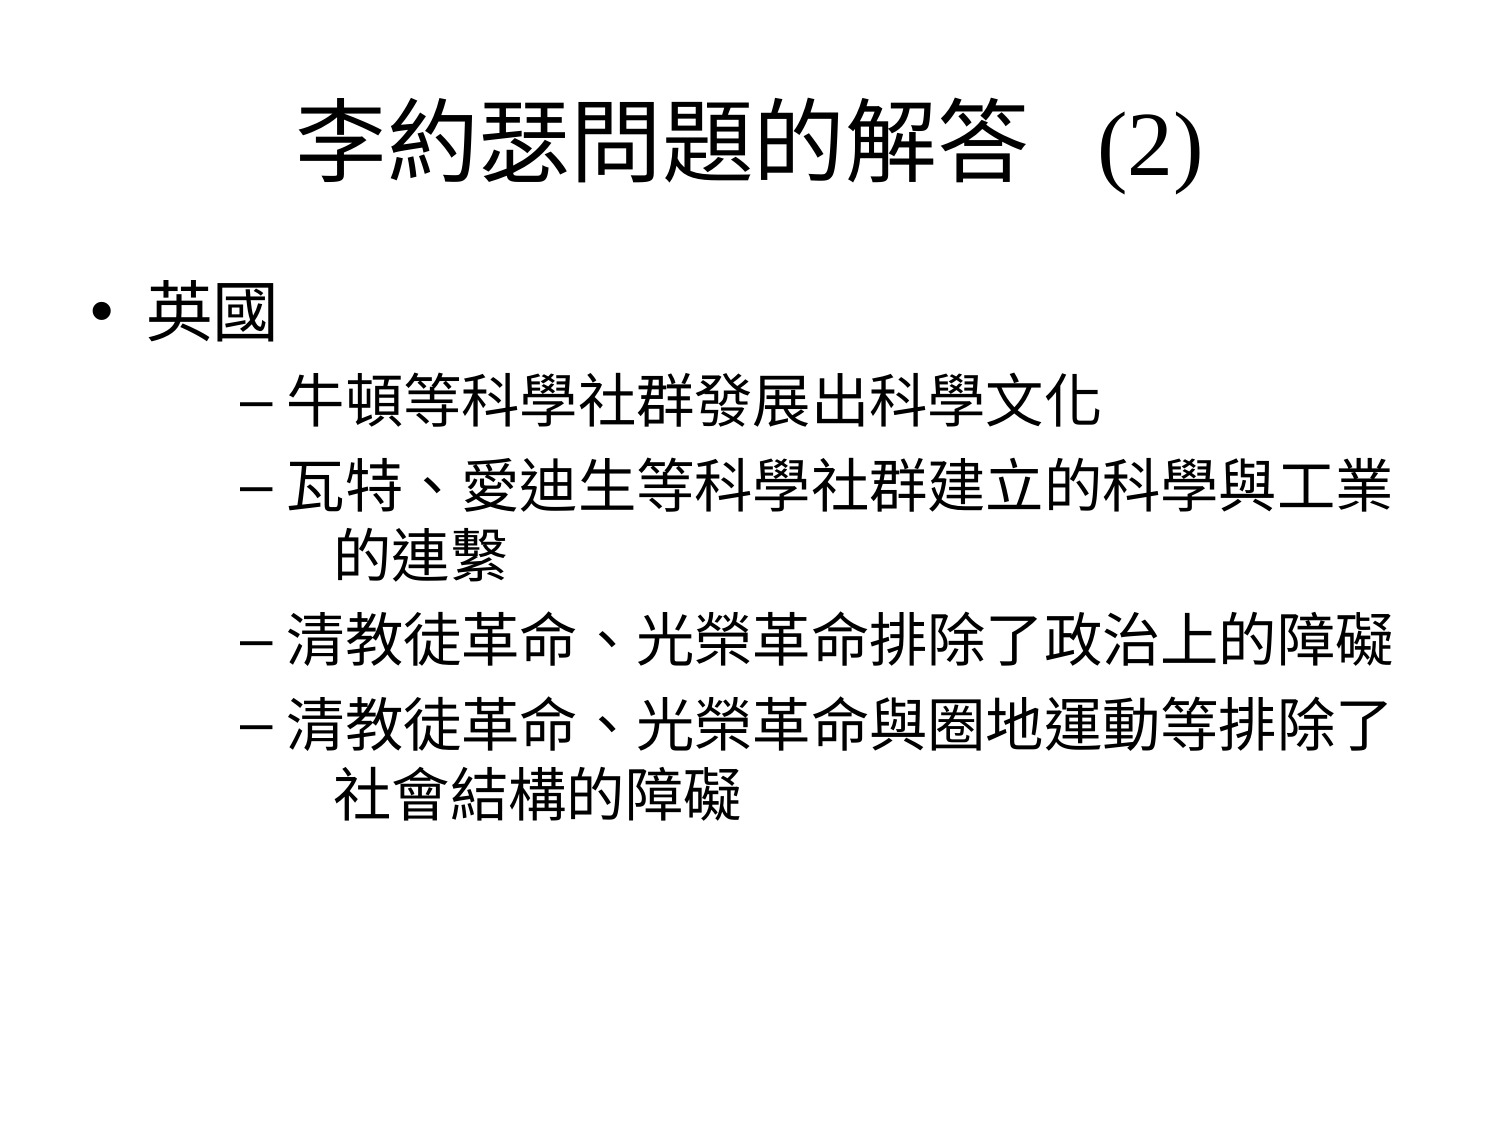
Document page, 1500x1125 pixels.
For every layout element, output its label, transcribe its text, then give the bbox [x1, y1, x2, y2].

list 英國 牛頓等科學社群發展出科學文化 瓦特、愛迪生等科學社群建立的科學與工業的連繫 清教徒革命、光榮革命排除了政治上的障礙 清教徒革命、光榮革命與圈地運動等排除了社會結構的障礙 [75, 262, 1426, 1005]
title 李約瑟問題的解答 (2) [75, 45, 1426, 233]
